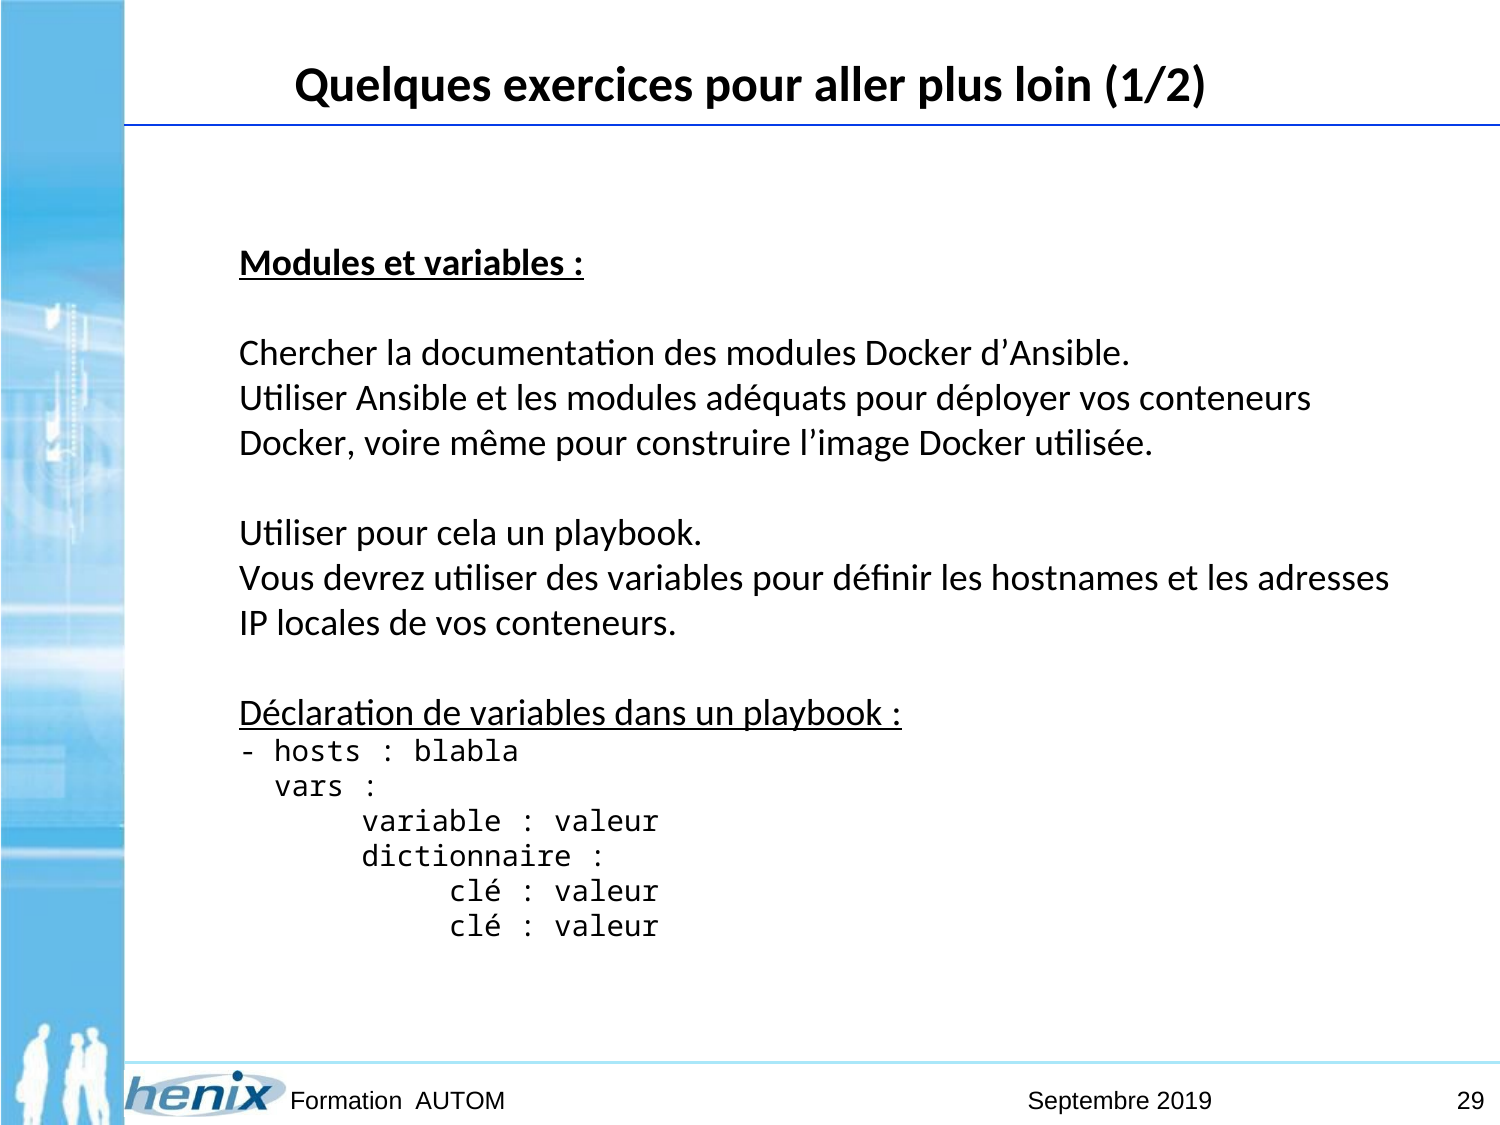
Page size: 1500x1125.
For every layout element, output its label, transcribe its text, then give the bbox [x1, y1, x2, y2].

text_box [123, 1070, 287, 1117]
text_box Septembre 2019 [1025, 1084, 1276, 1115]
picture [0, 0, 126, 1125]
text_box Quelques exercices pour aller plus loin (1/2) [138, 50, 1363, 112]
text_box Formation AUTOM [288, 1084, 507, 1115]
text_box <numéro> [1452, 1084, 1490, 1115]
text_box Modules et variables : Chercher la documentation des modules Docker d’Ansible. Utiliser Ansible et les modules adéquats pour déployer vos conteneurs Docker, voire même pour construire l’image Docker utilisée. Utiliser pour cela un playbook. Vous devrez utiliser des variables pour définir les hostnames et les adresses IP locales de vos conteneurs. Déclaration de variables dans un playbook : - hosts : blabla vars : variable : valeur dictionnaire : clé : valeur clé : valeur [224, 230, 1418, 950]
